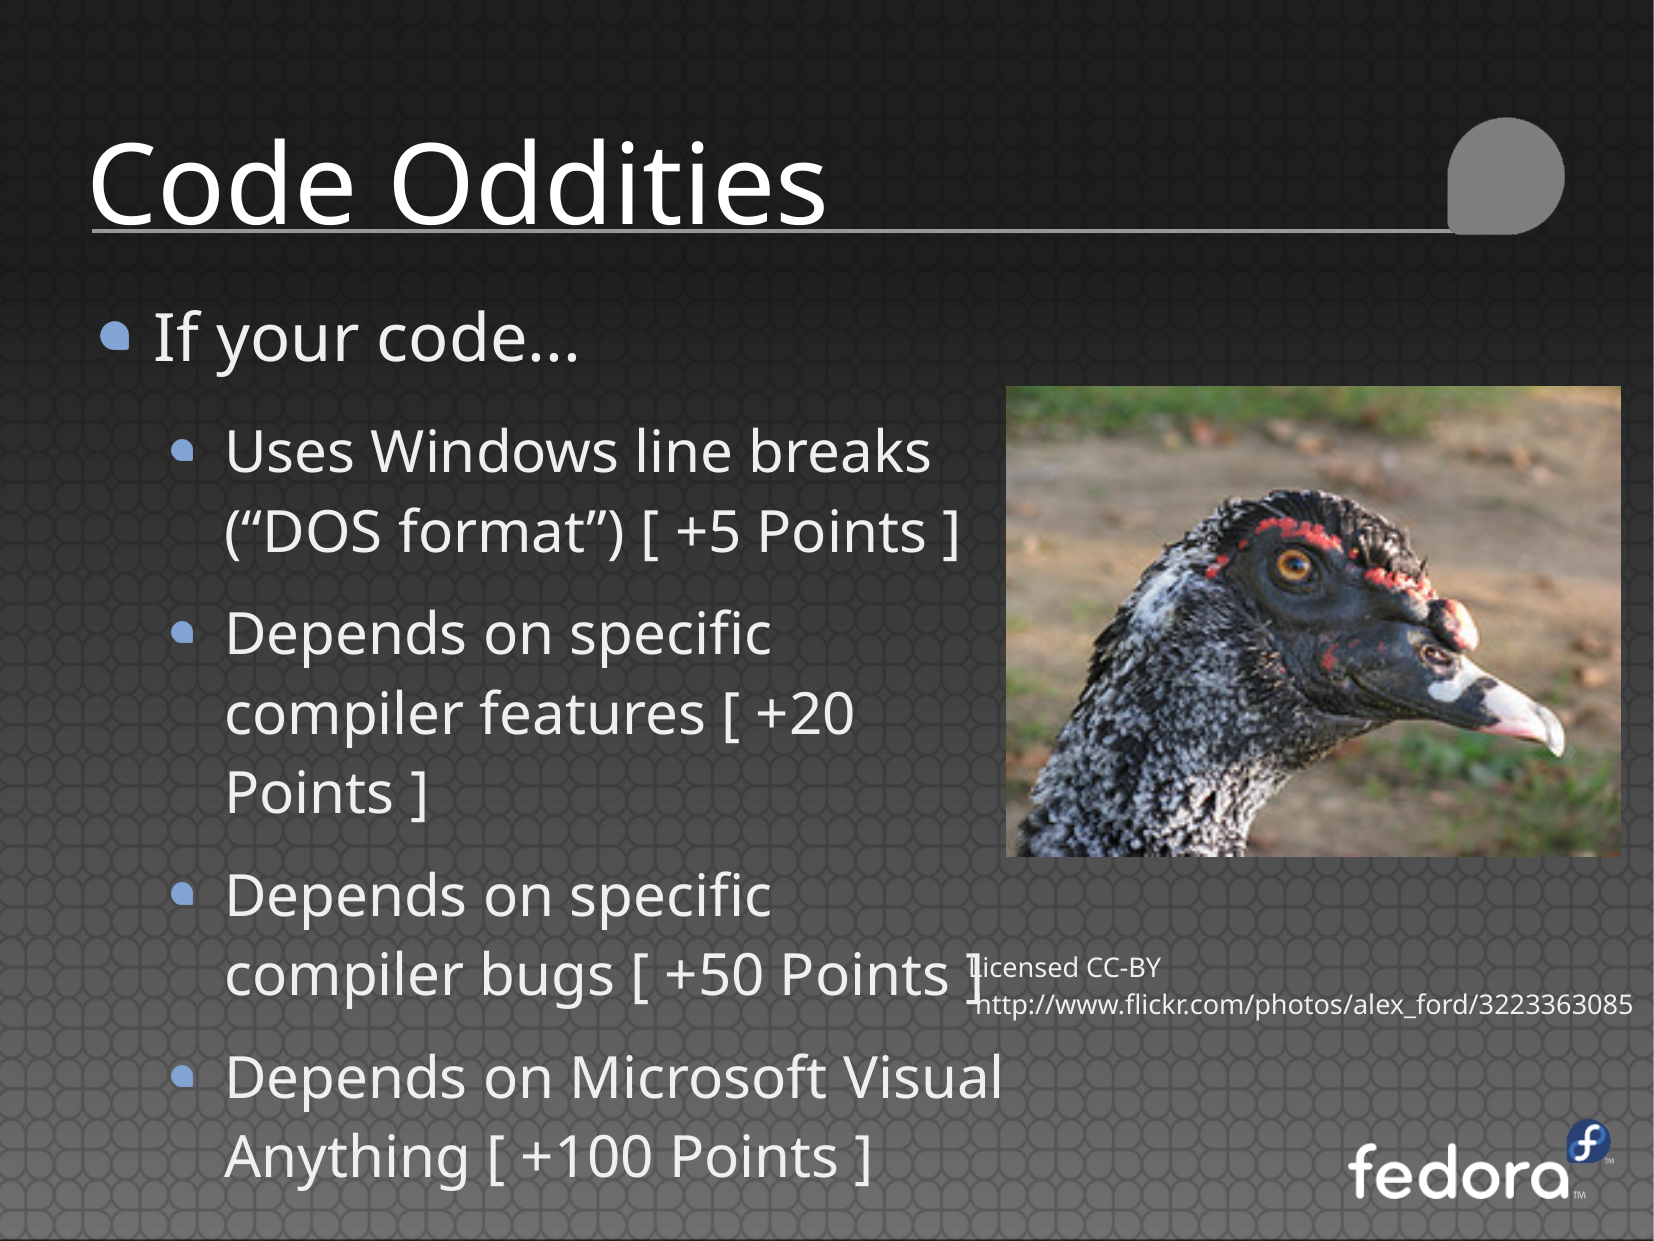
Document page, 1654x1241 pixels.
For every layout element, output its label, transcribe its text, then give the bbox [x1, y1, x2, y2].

text_box Licensed CC-BY http://www.flickr.com/photos/alex_ford/3223363085 [963, 941, 1639, 1020]
title Code Oddities [86, 112, 1576, 249]
picture [0, 0, 1654, 1241]
list If your code... Uses Windows line breaks (“DOS format”) [ +5 Points ] Depends on specific compiler features [ +20 Points ] Depends on specific compiler bugs [ +50 Points ] Depends on Microsoft Visual Anything [ +100 Points ] [82, 290, 1007, 1109]
